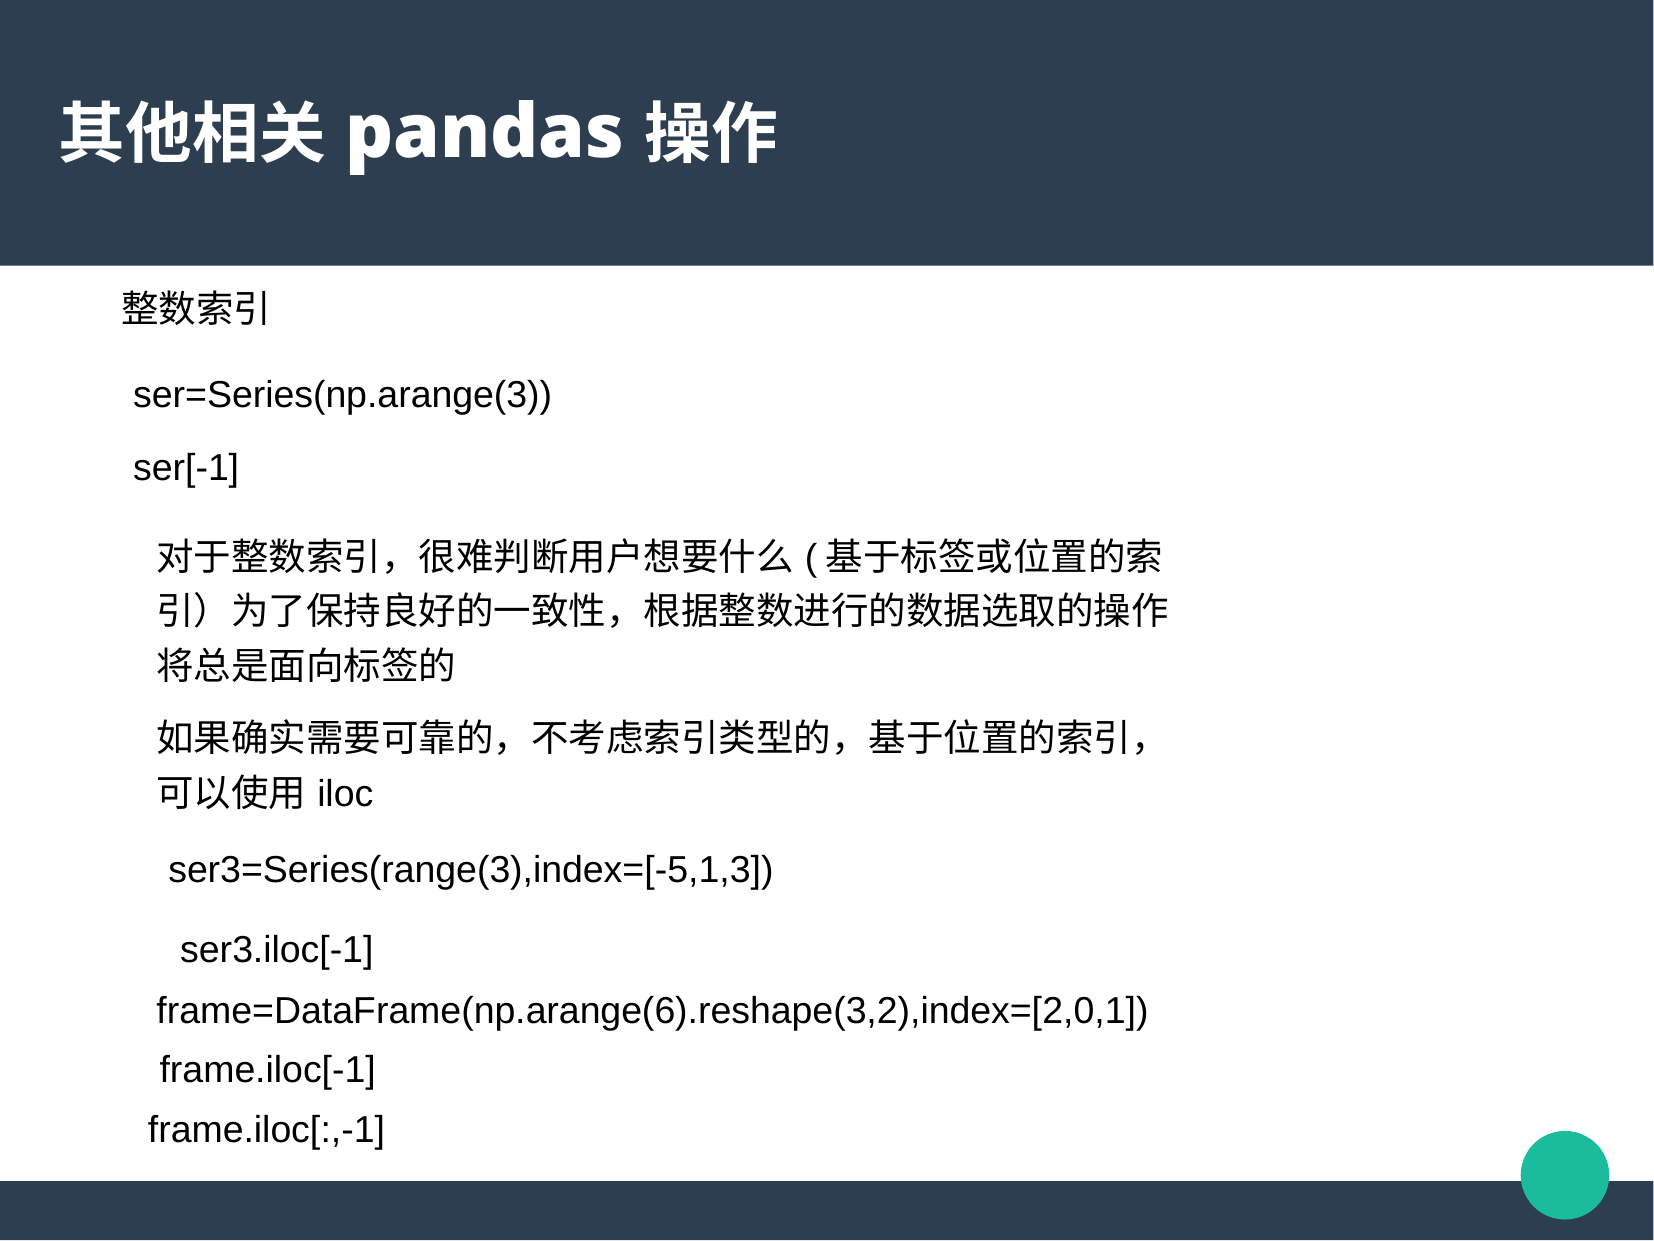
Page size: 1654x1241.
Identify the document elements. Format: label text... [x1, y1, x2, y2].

text_box ser=Series(np.arange(3)) [118, 366, 567, 471]
text_box 对于整数索引，很难判断用户想要什么(基于标签或位置的索引）为了保持良好的一致性，根据整数进行的数据选取的操作将总是面向标签的 [141, 519, 1205, 701]
text_box frame=DataFrame(np.arange(6).reshape(3,2),index=[2,0,1]) [141, 982, 1164, 1040]
title 其他相关pandas操作 [59, 49, 1595, 207]
text_box ser3.iloc[-1] [165, 921, 389, 979]
text_box ser3=Series(range(3),index=[-5,1,3]) [153, 840, 789, 898]
text_box frame.iloc[-1] [144, 1041, 709, 1099]
text_box ser[-1] [118, 439, 255, 497]
text_box 整数索引 [106, 271, 650, 342]
text_box frame.iloc[:,-1] [133, 1100, 697, 1158]
text_box 如果确实需要可靠的，不考虑索引类型的，基于位置的索引，可以使用iloc [141, 701, 1217, 827]
